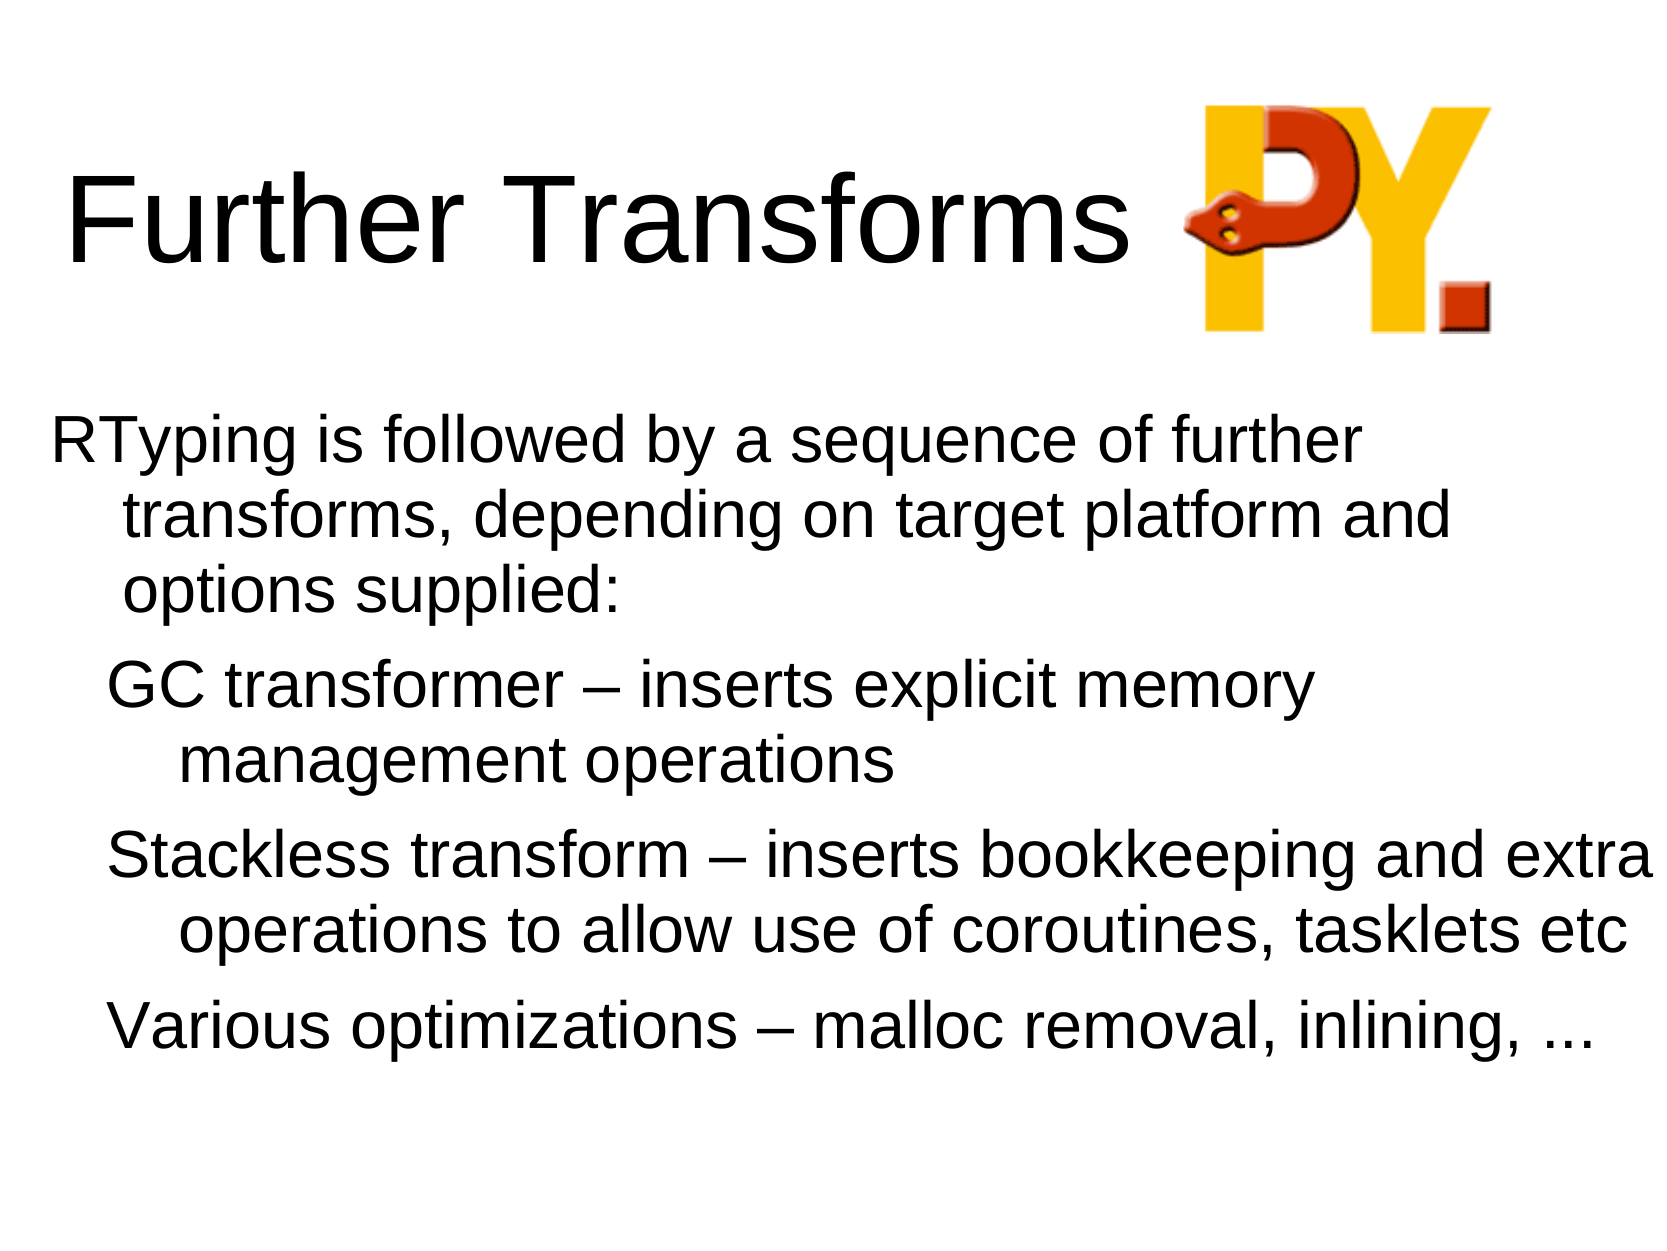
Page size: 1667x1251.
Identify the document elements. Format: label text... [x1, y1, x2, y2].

list RTyping is followed by a sequence of further transforms, depending on target platform and options supplied: GC transformer – inserts explicit memory management operations Stackless transform – inserts bookkeeping and extra operations to allow use of coroutines, tasklets etc Various optimizations – malloc removal, inlining, ... [0, 393, 1667, 1221]
picture [1183, 104, 1494, 334]
title Further Transforms [37, 62, 1161, 376]
